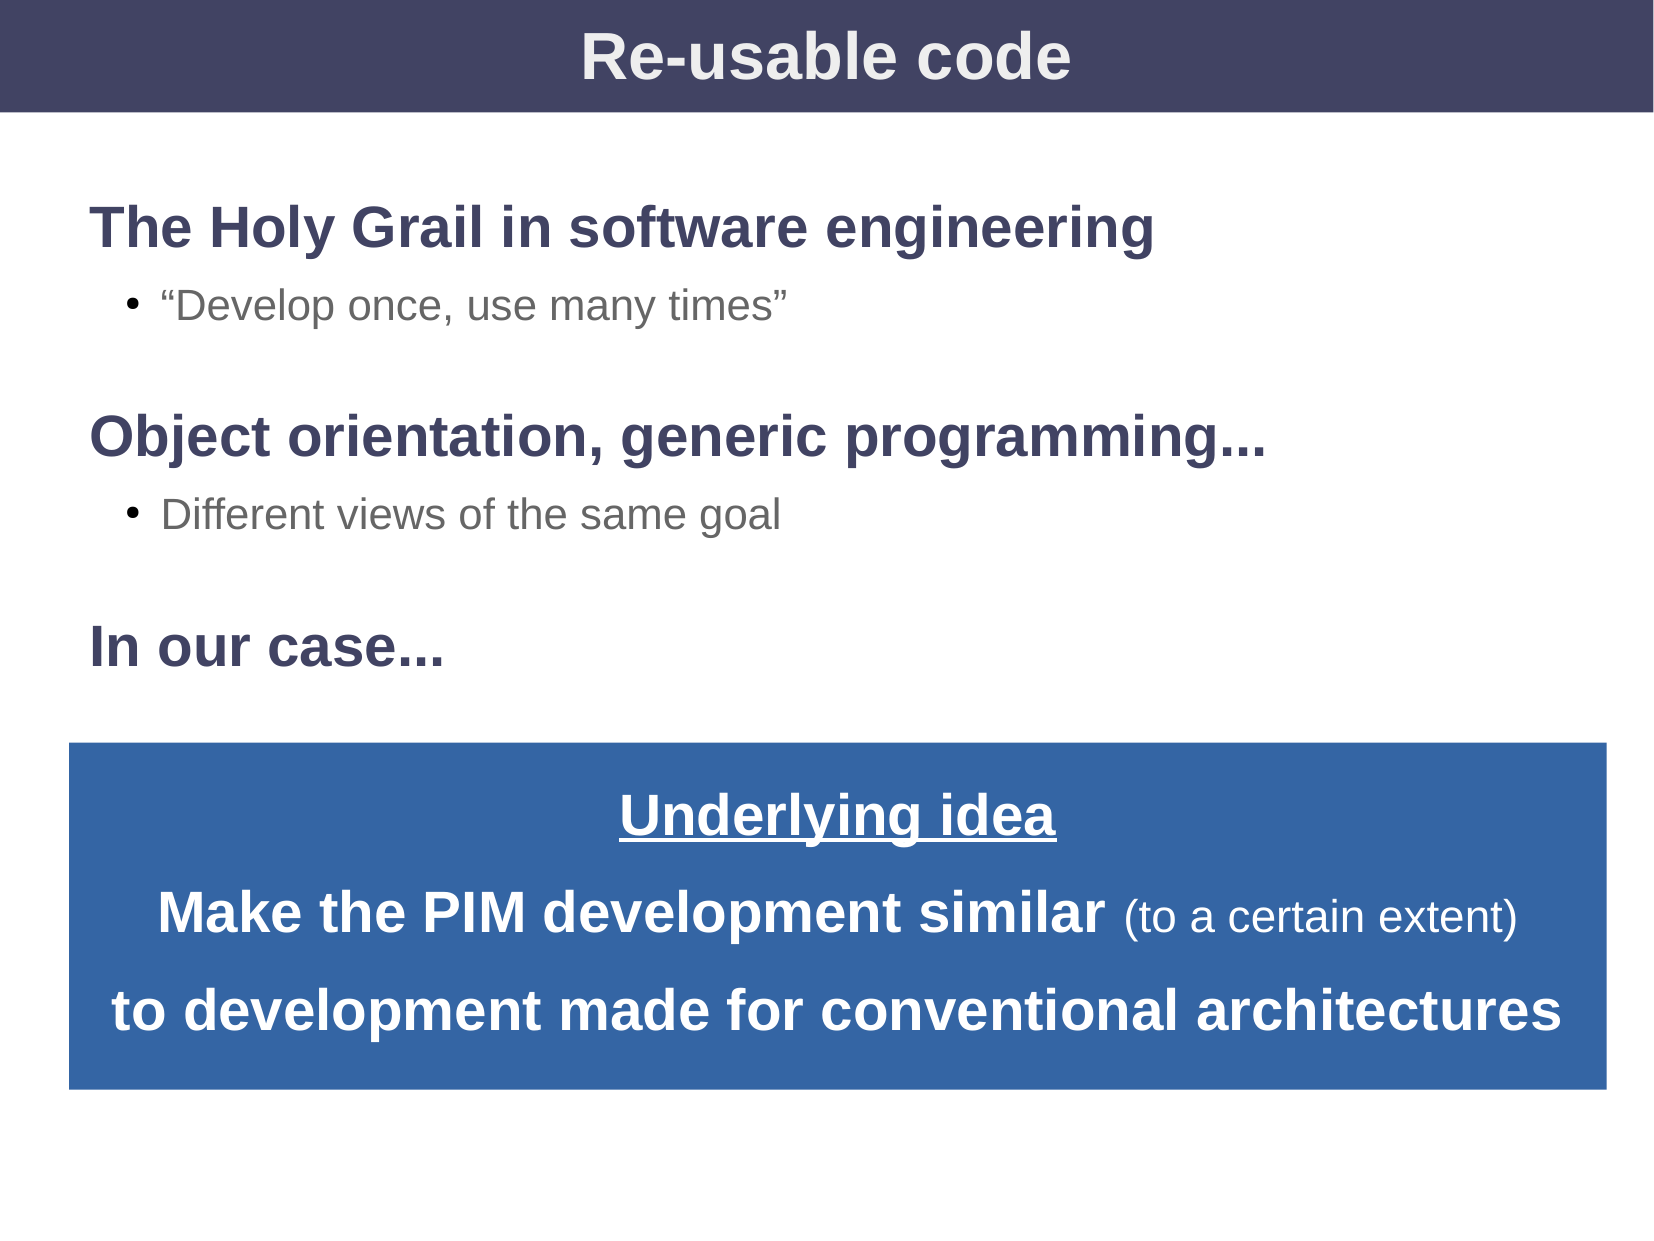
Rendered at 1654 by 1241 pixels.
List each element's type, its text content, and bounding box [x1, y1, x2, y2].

text_box Underlying idea Make the PIM development similar (to a certain extent) to development made for conventional architectures [69, 742, 1607, 1090]
text_box The Holy Grail in software engineering “Develop once, use many times” Object orientation, generic programming... Different views of the same goal In our case... [75, 187, 1613, 686]
text_box Re-usable code [0, 0, 1654, 113]
